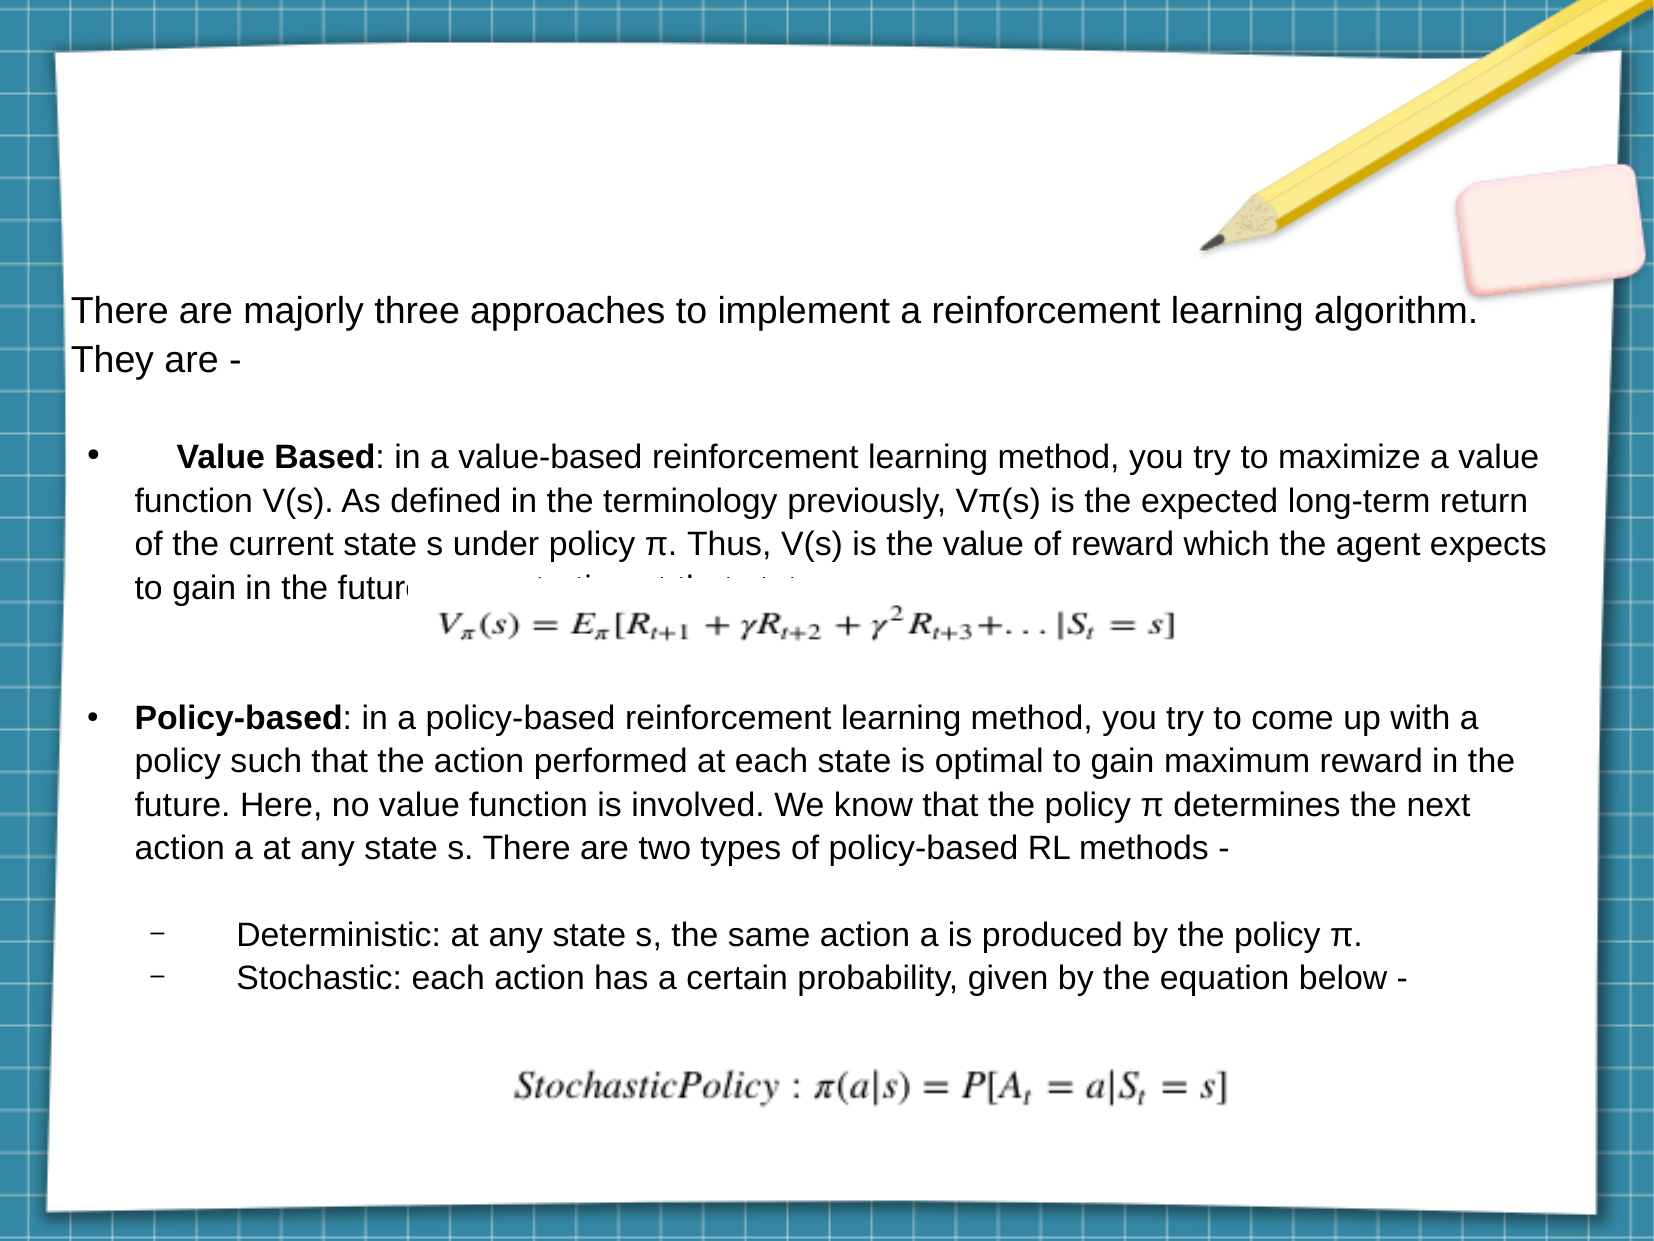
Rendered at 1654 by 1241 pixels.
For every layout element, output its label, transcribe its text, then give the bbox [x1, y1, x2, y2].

picture [0, 0, 1654, 1241]
list There are majorly three approaches to implement a reinforcement learning algorithm. They are - Value Based: in a value-based reinforcement learning method, you try to maximize a value function V(s). As defined in the terminology previously, Vπ(s) is the expected long-term return of the current state s under policy π. Thus, V(s) is the value of reward which the agent expects to gain in the future upon starting at that state s. Policy-based: in a policy-based reinforcement learning method, you try to come up with a policy such that the action performed at each state is optimal to gain maximum reward in the future. Here, no value function is involved. We know that the policy π determines the next action a at any state s. There are two types of policy-based RL methods - Deterministic: at any state s, the same action a is produced by the policy π. Stochastic: each action has a certain probability, given by the equation below - [70, 283, 1559, 1003]
